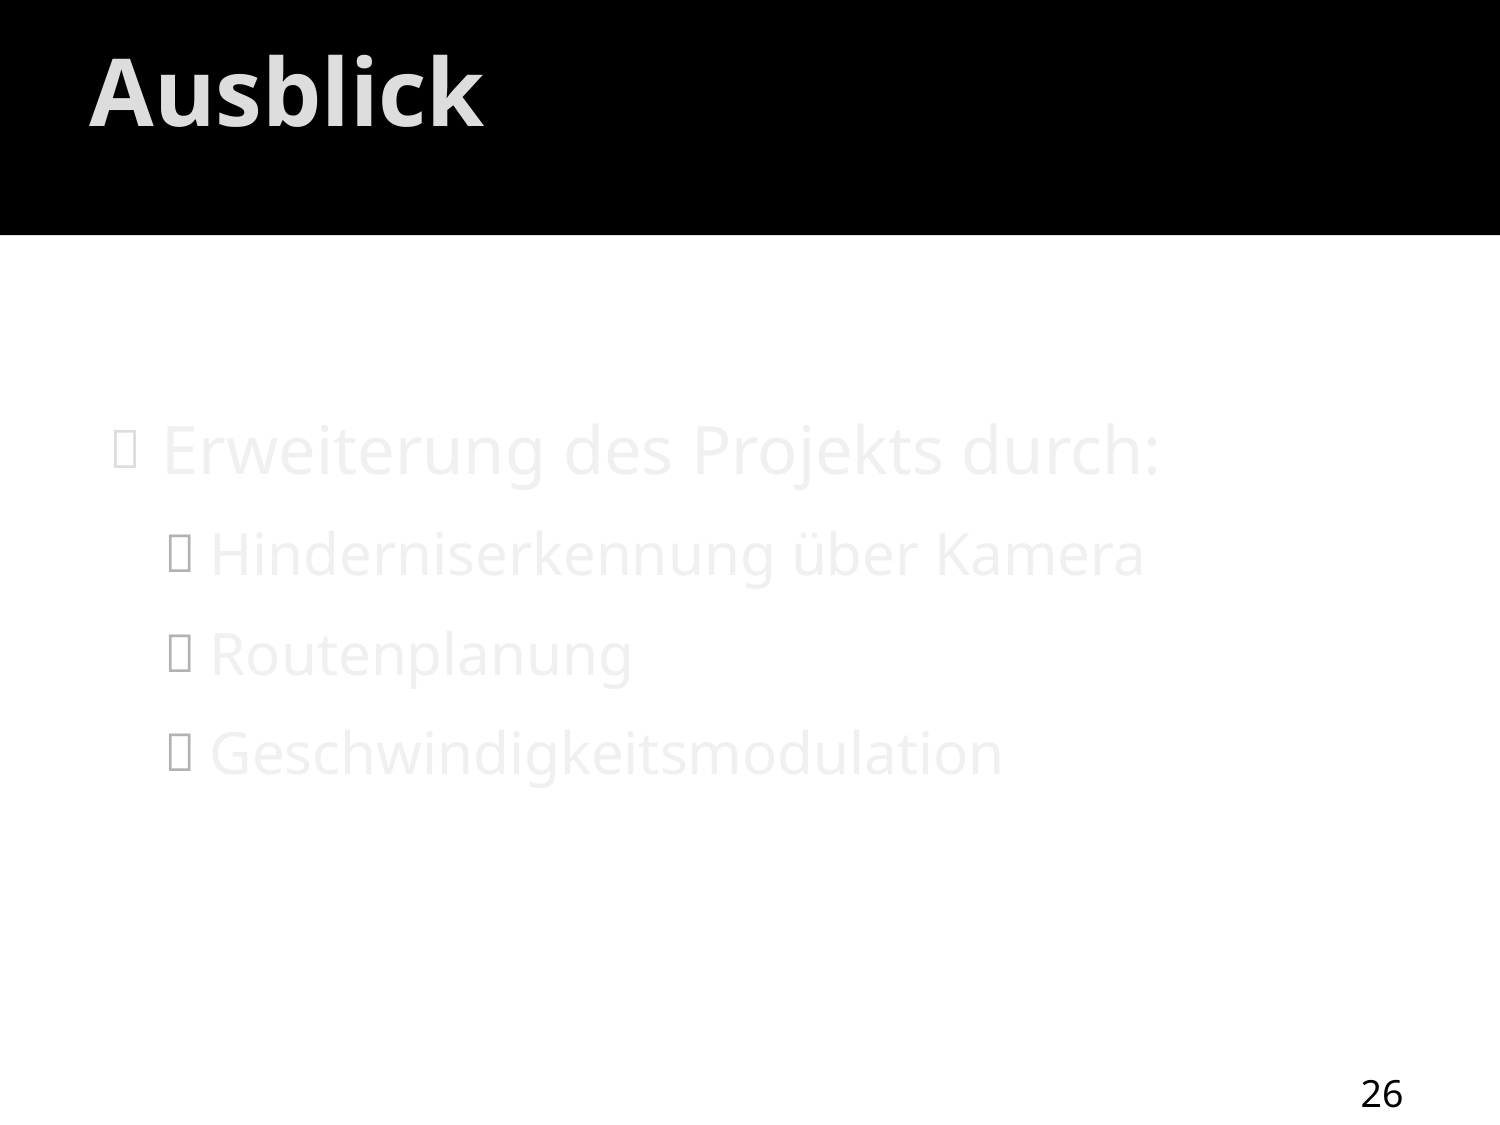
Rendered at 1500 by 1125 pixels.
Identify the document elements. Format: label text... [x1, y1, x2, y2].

title Ausblick [75, 25, 1425, 231]
slide_number <Nummer> [1345, 1062, 1467, 1108]
list Erweiterung des Projekts durch: Hinderniserkennung über Kamera Routenplanung Geschwindigkeitsmodulation [75, 291, 1425, 1050]
